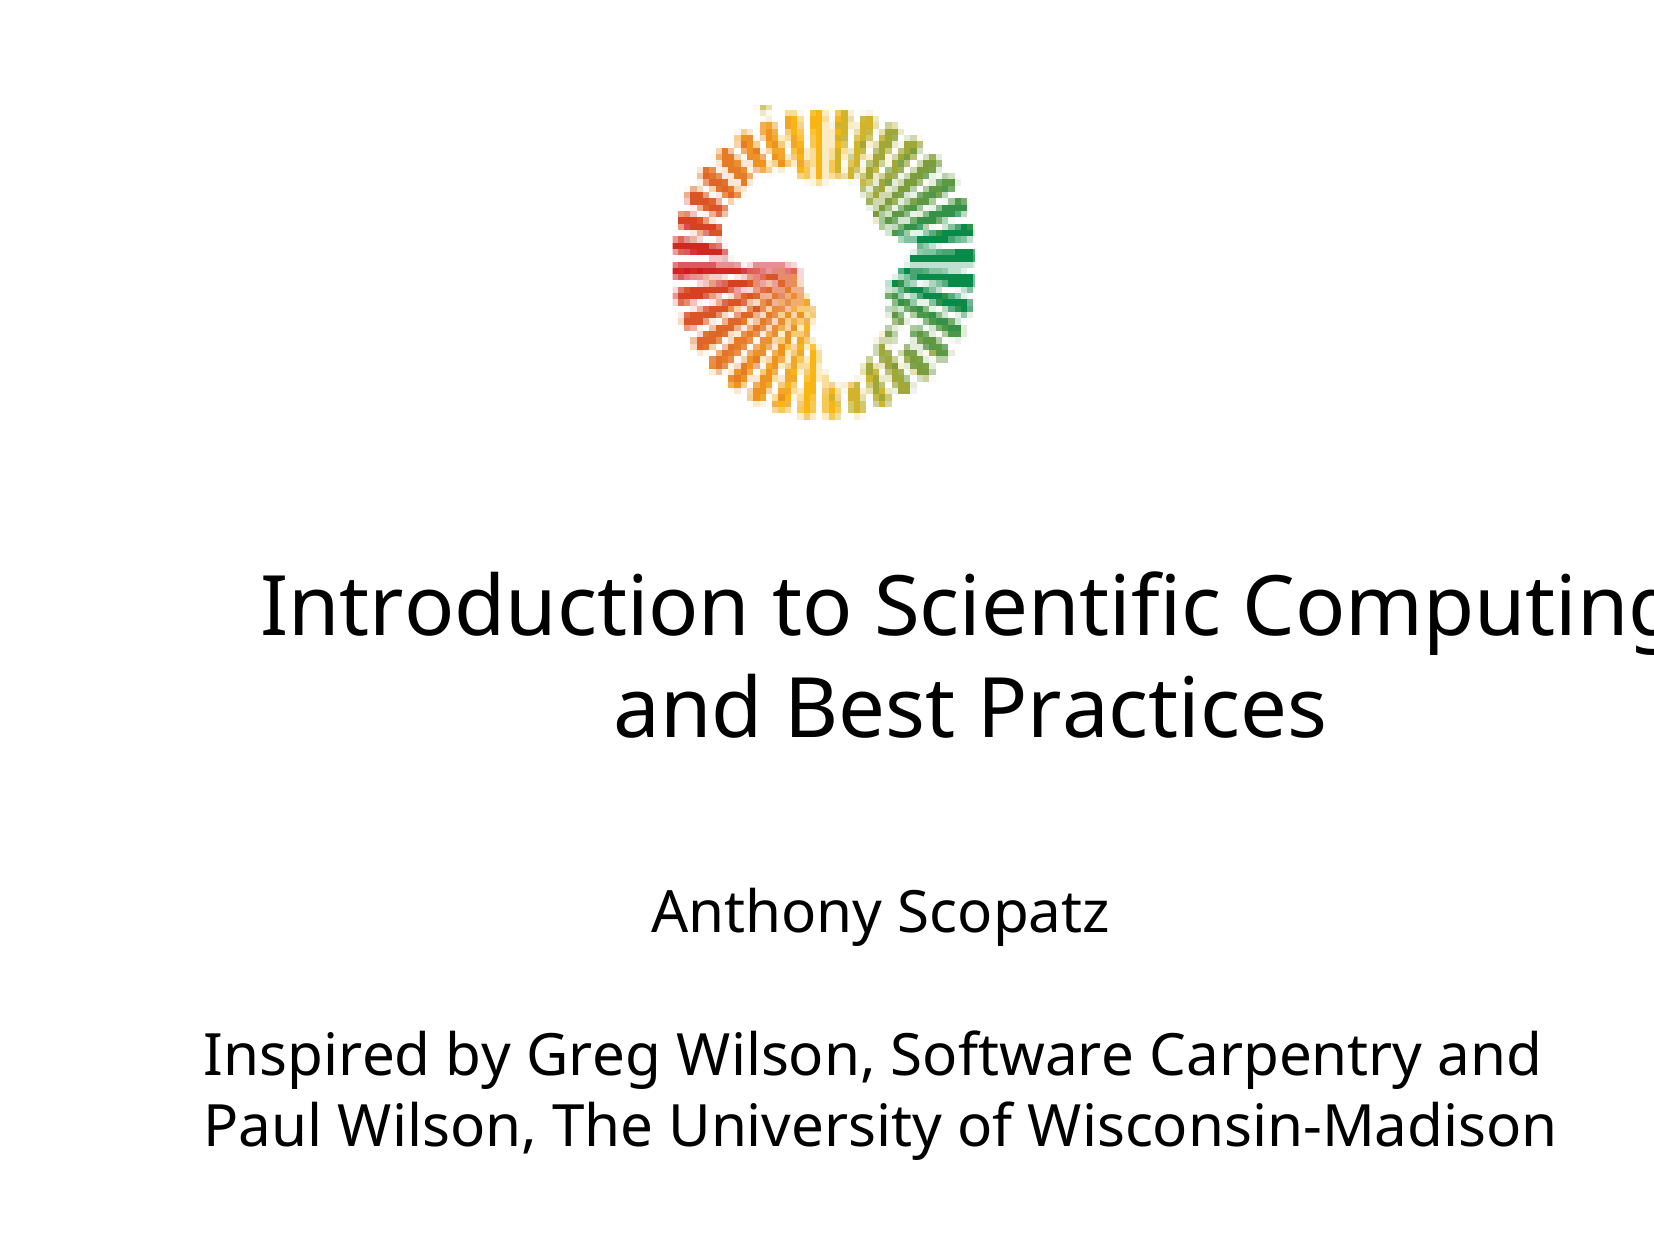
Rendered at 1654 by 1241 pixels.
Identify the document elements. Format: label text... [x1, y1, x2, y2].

text_box Anthony Scopatz Inspired by Greg Wilson, Software Carpentry and Paul Wilson, The University of Wisconsin-Madison [188, 865, 1490, 975]
text_box Introduction to Scientific Computing and Best Practices [245, 543, 1418, 719]
picture [672, 105, 976, 421]
